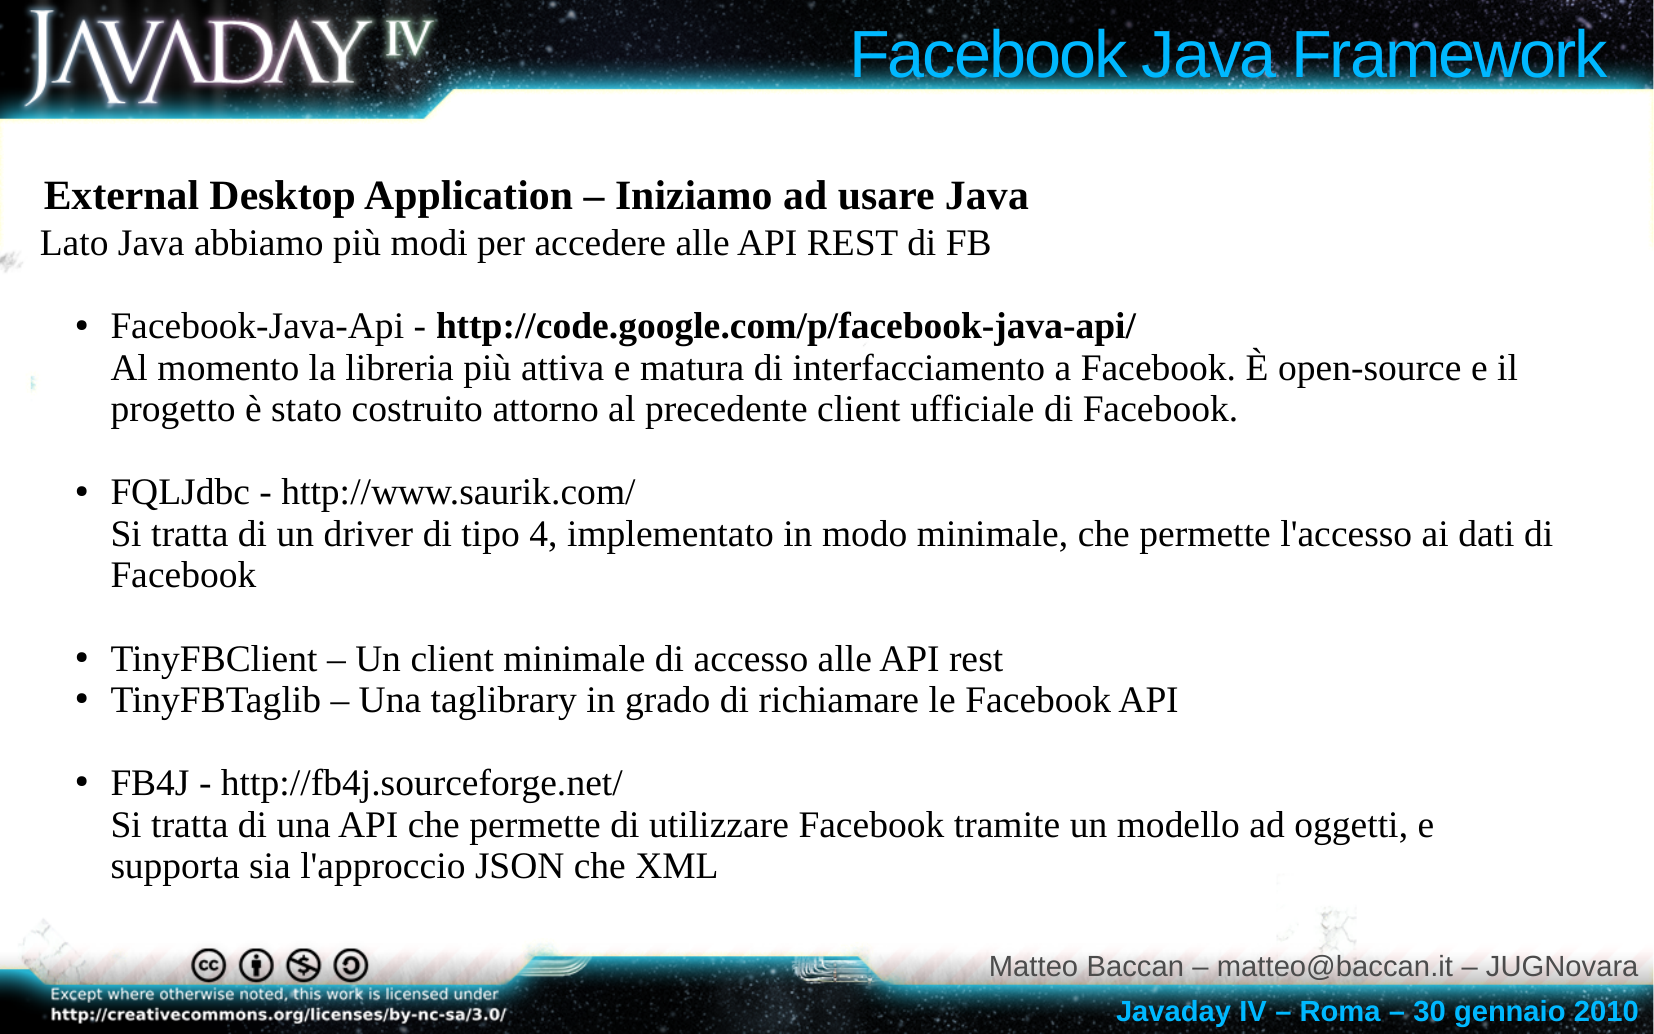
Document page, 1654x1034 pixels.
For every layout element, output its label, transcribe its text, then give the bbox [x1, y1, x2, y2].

text_box External Desktop Application – Iniziamo ad usare Java [29, 141, 1257, 204]
text_box Lato Java abbiamo più modi per accedere alle API REST di FB Facebook-Java-Api - http://code.google.com/p/facebook-java-api/ Al momento la libreria più attiva e matura di interfacciamento a Facebook. È open-source e il progetto è stato costruito attorno al precedente client ufficiale di Facebook. FQLJdbc - http://www.saurik.com/ Si tratta di un driver di tipo 4, implementato in modo minimale, che permette l'accesso ai dati di Facebook TinyFBClient – Un client minimale di accesso alle API rest TinyFBTaglib – Una taglibrary in grado di richiamare le Facebook API FB4J - http://fb4j.sourceforge.net/ Si tratta di una API che permette di utilizzare Facebook tramite un modello ad oggetti, e supporta sia l'approccio JSON che XML [24, 215, 1577, 911]
picture [0, 0, 1654, 1034]
title Facebook Java Framework [132, 5, 1609, 103]
